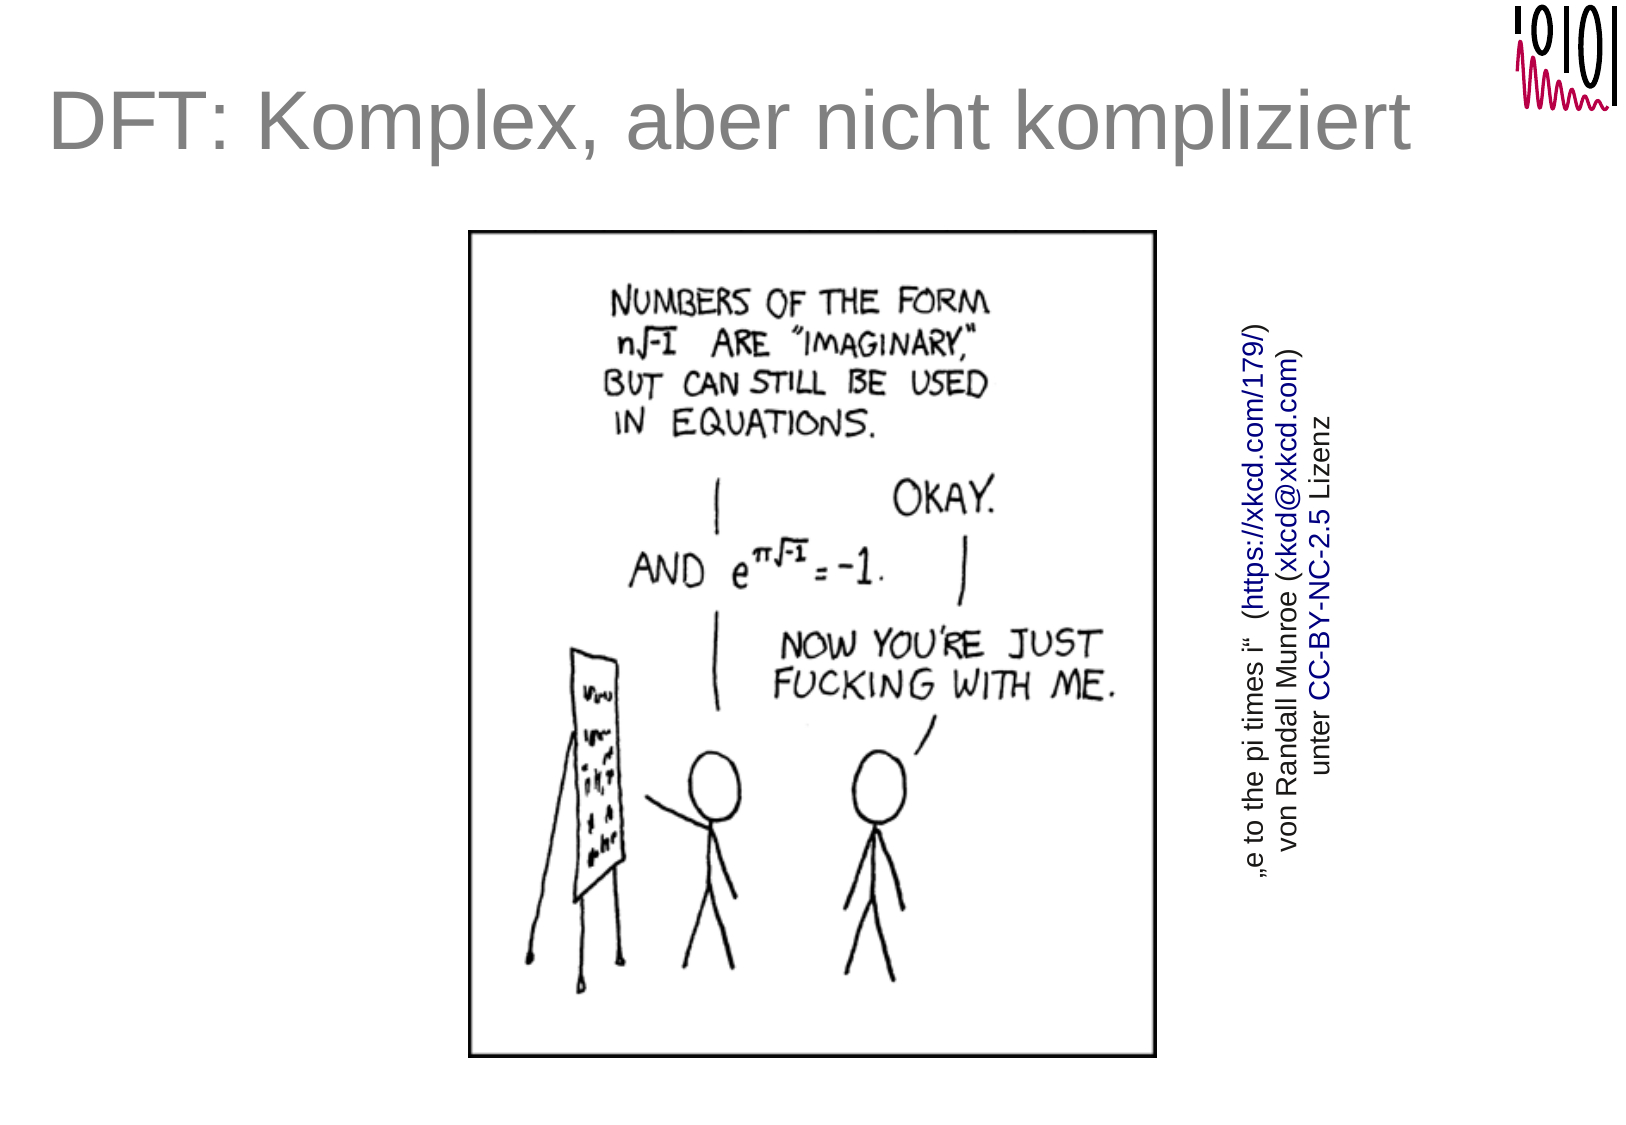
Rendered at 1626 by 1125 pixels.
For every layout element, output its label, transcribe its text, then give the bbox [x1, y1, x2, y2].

picture [468, 230, 1157, 1058]
title DFT: Komplex, aber nicht kompliziert [47, 17, 1583, 231]
text_box „e to the pi times i“ (https://xkcd.com/179/) von Randall Munroe (xkcd@xkcd.com) unter CC-BY-NC-2.5 Lizenz [1225, 135, 1376, 1058]
picture [1511, 0, 1624, 113]
